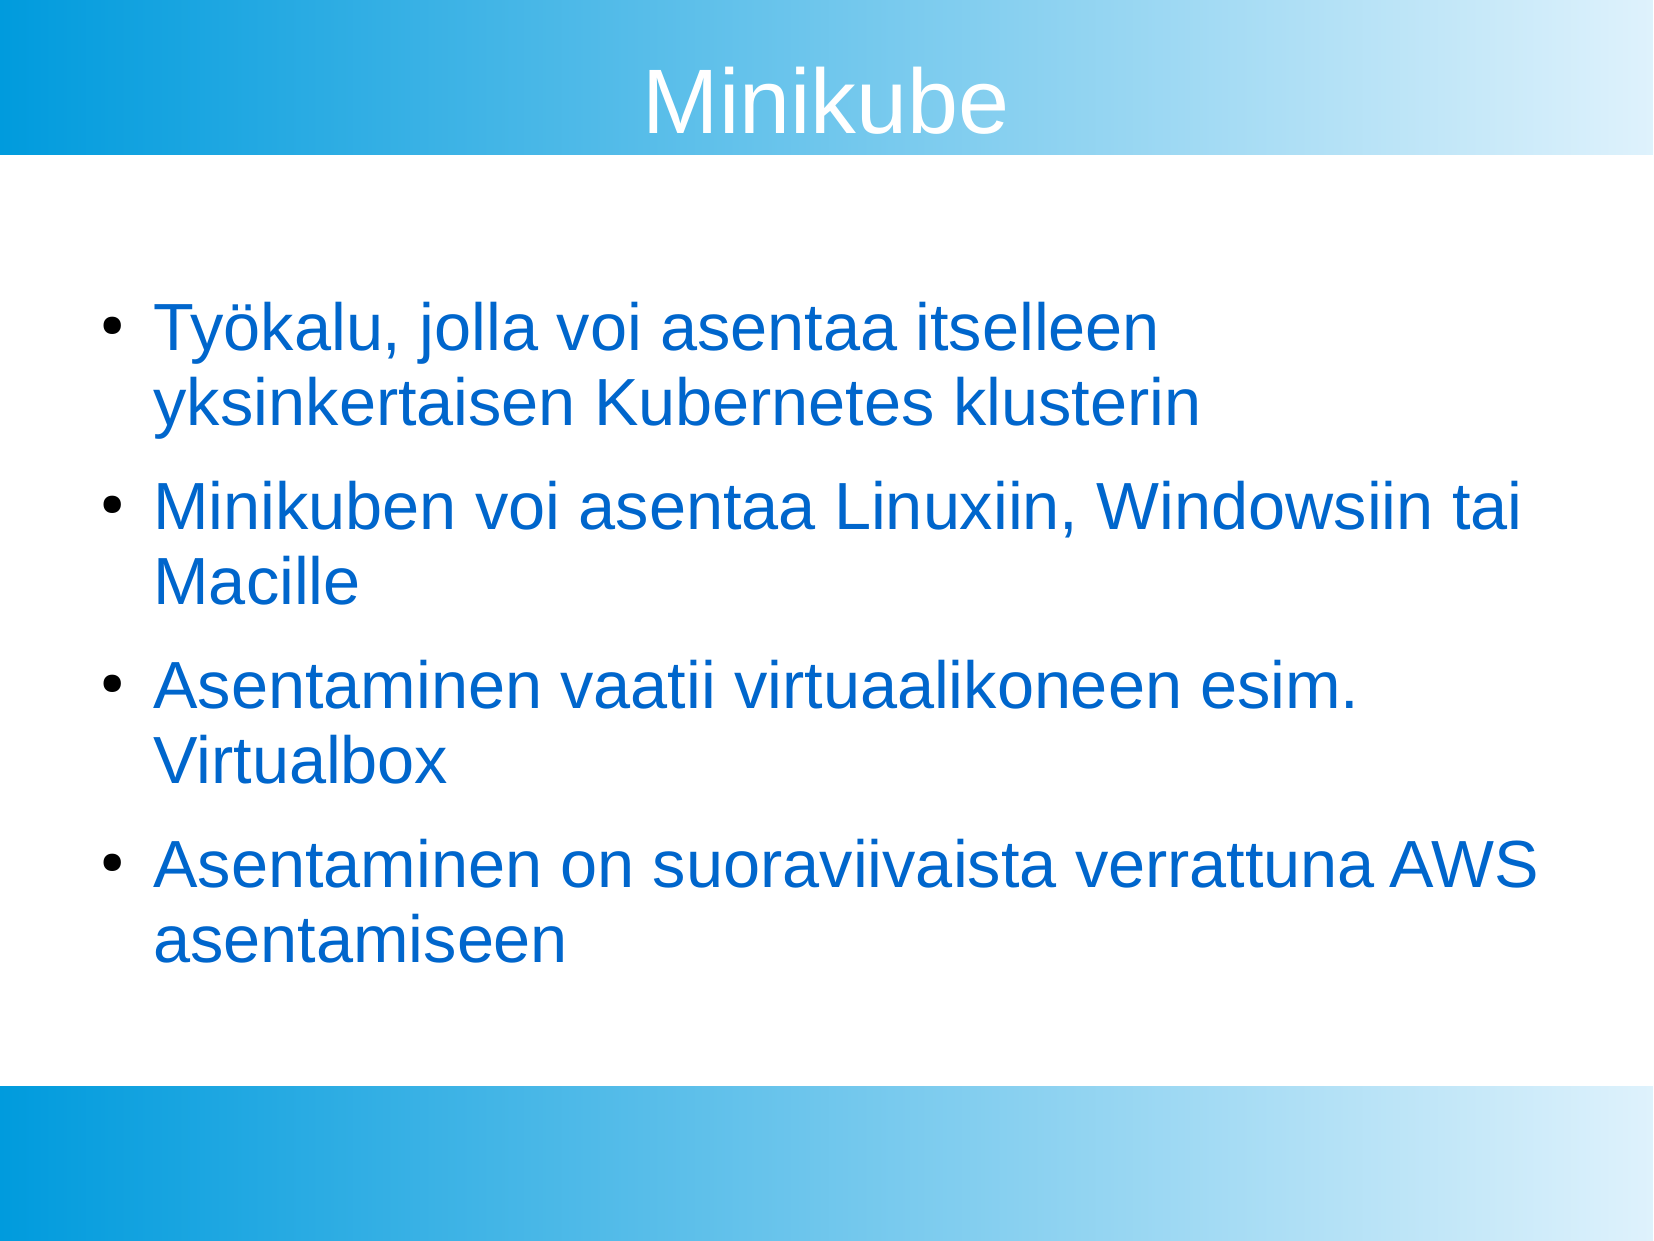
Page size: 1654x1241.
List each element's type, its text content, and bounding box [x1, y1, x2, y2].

list Työkalu, jolla voi asentaa itselleen yksinkertaisen Kubernetes klusterin Minikuben voi asentaa Linuxiin, Windowsiin tai Macille Asentaminen vaatii virtuaalikoneen esim. Virtualbox Asentaminen on suoraviivaista verrattuna AWS asentamiseen [82, 290, 1571, 1010]
title Minikube [82, 49, 1571, 155]
